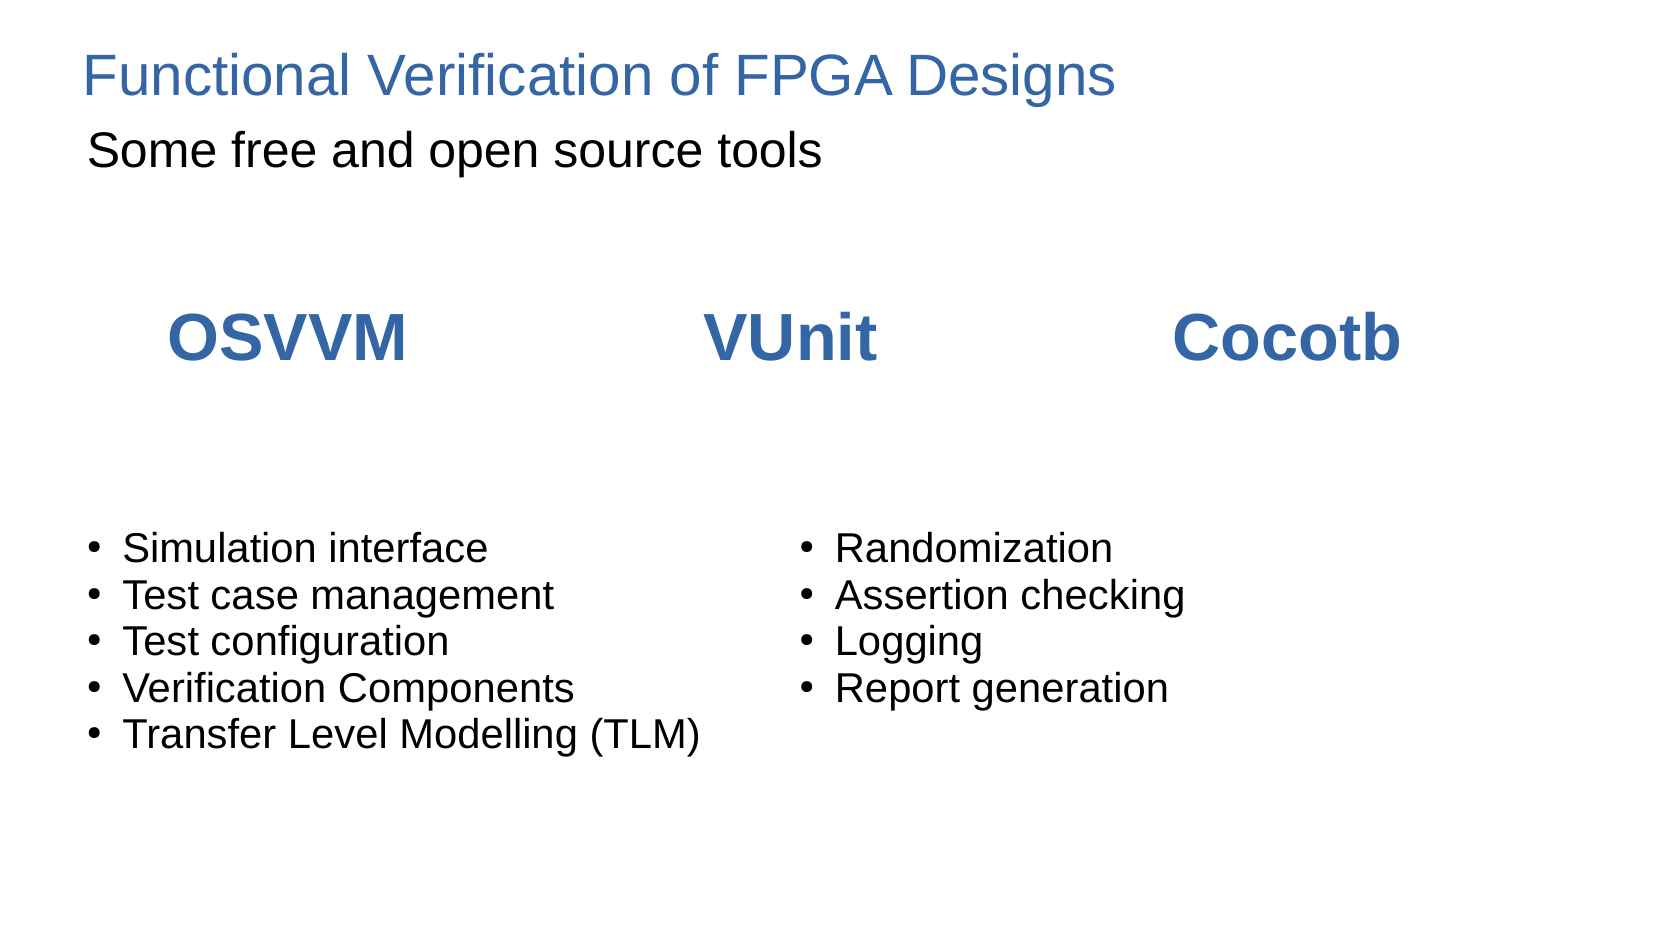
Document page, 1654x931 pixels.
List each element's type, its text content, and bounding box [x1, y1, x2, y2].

title Some free and open source tools [86, 112, 1576, 188]
text_box Simulation interface Test case management Test configuration Verification Components Transfer Level Modelling (TLM) [86, 525, 751, 931]
text_box OSVVM VUnit Cocotb [75, 300, 1576, 413]
text_box Randomization Assertion checking Logging Report generation [799, 525, 1463, 931]
title Functional Verification of FPGA Designs [82, 37, 1571, 113]
